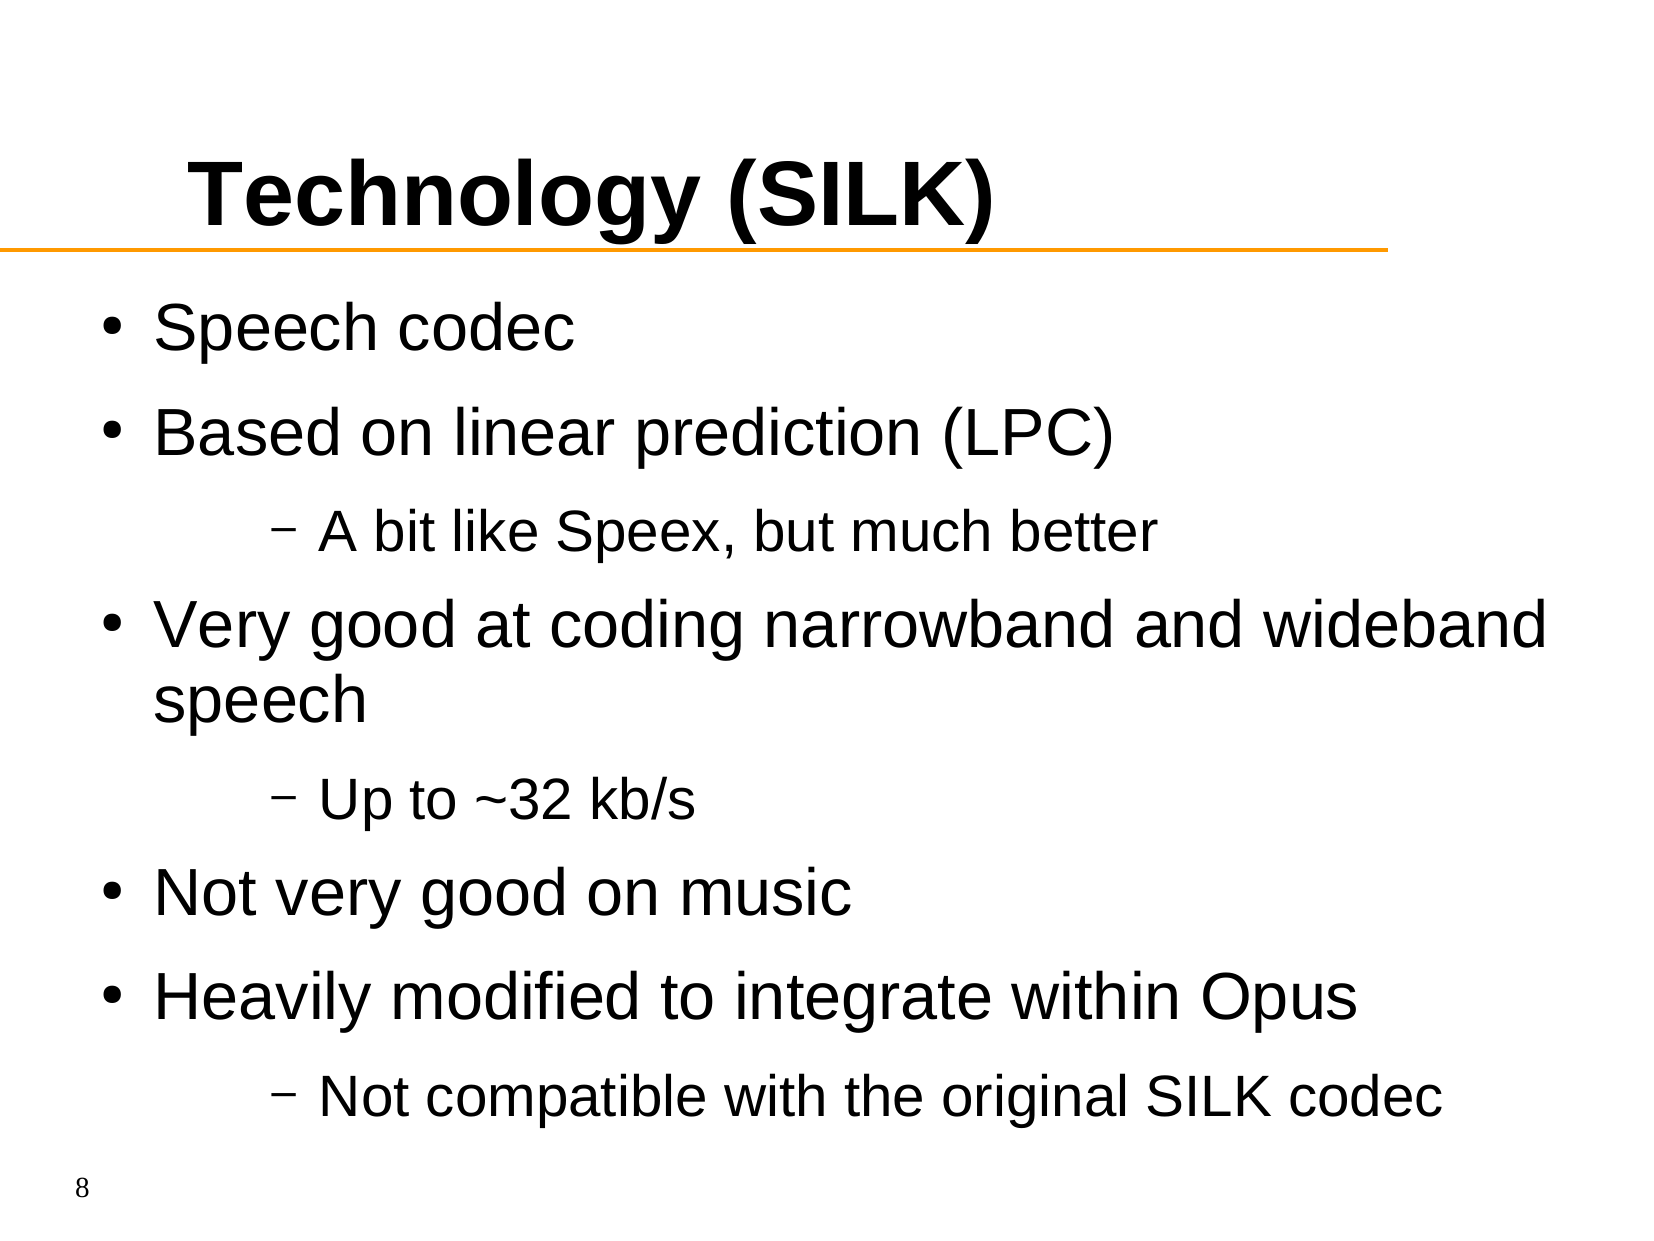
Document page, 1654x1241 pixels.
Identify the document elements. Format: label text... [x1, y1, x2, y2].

list Speech codec Based on linear prediction (LPC) A bit like Speex, but much better Very good at coding narrowband and wideband speech Up to ~32 kb/s Not very good on music Heavily modified to integrate within Opus Not compatible with the original SILK codec [82, 290, 1613, 1129]
title Technology (SILK) [187, 52, 1571, 245]
